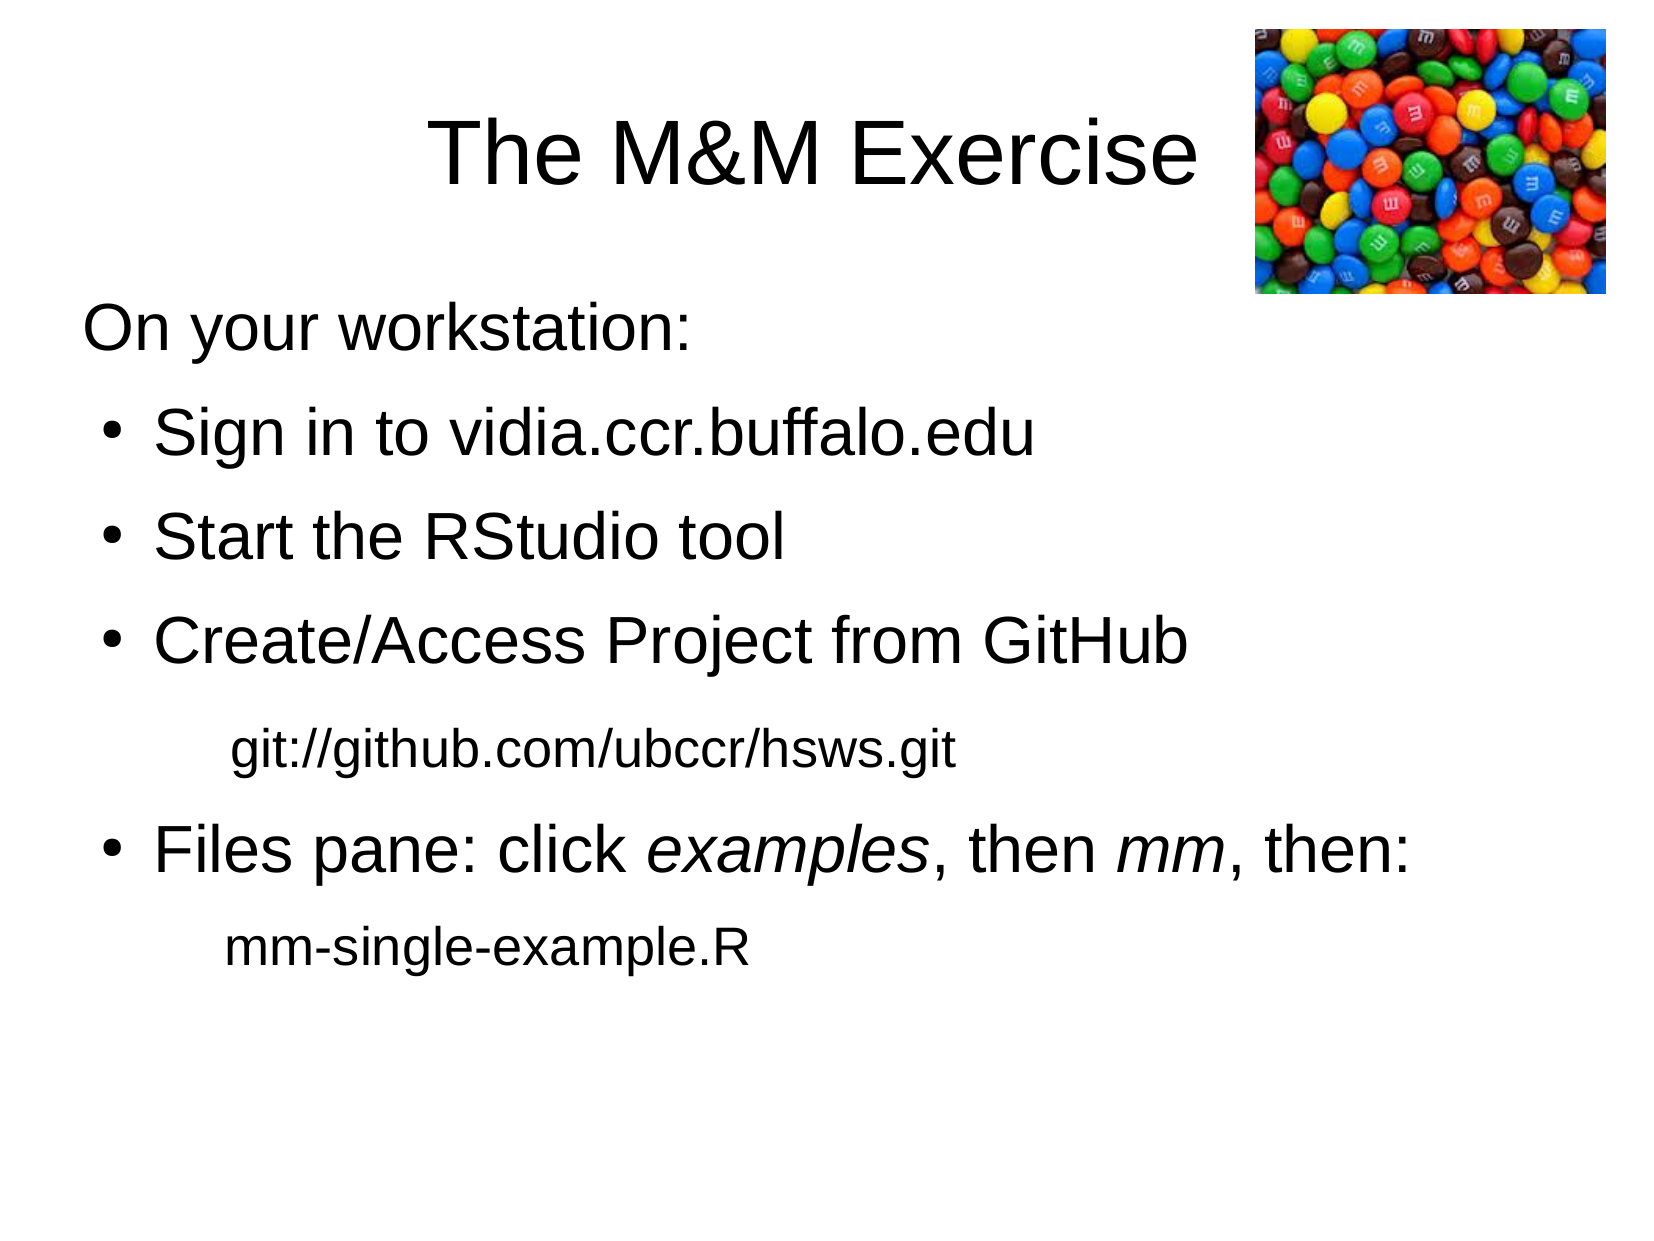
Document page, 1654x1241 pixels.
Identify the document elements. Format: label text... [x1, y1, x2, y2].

title The M&M Exercise [82, 49, 1571, 257]
list On your workstation: Sign in to vidia.ccr.buffalo.edu Start the RStudio tool Create/Access Project from GitHub git://github.com/ubccr/hsws.git Files pane: click examples, then mm, then: mm-single-example.R [82, 290, 1591, 1201]
picture [1255, 29, 1606, 294]
